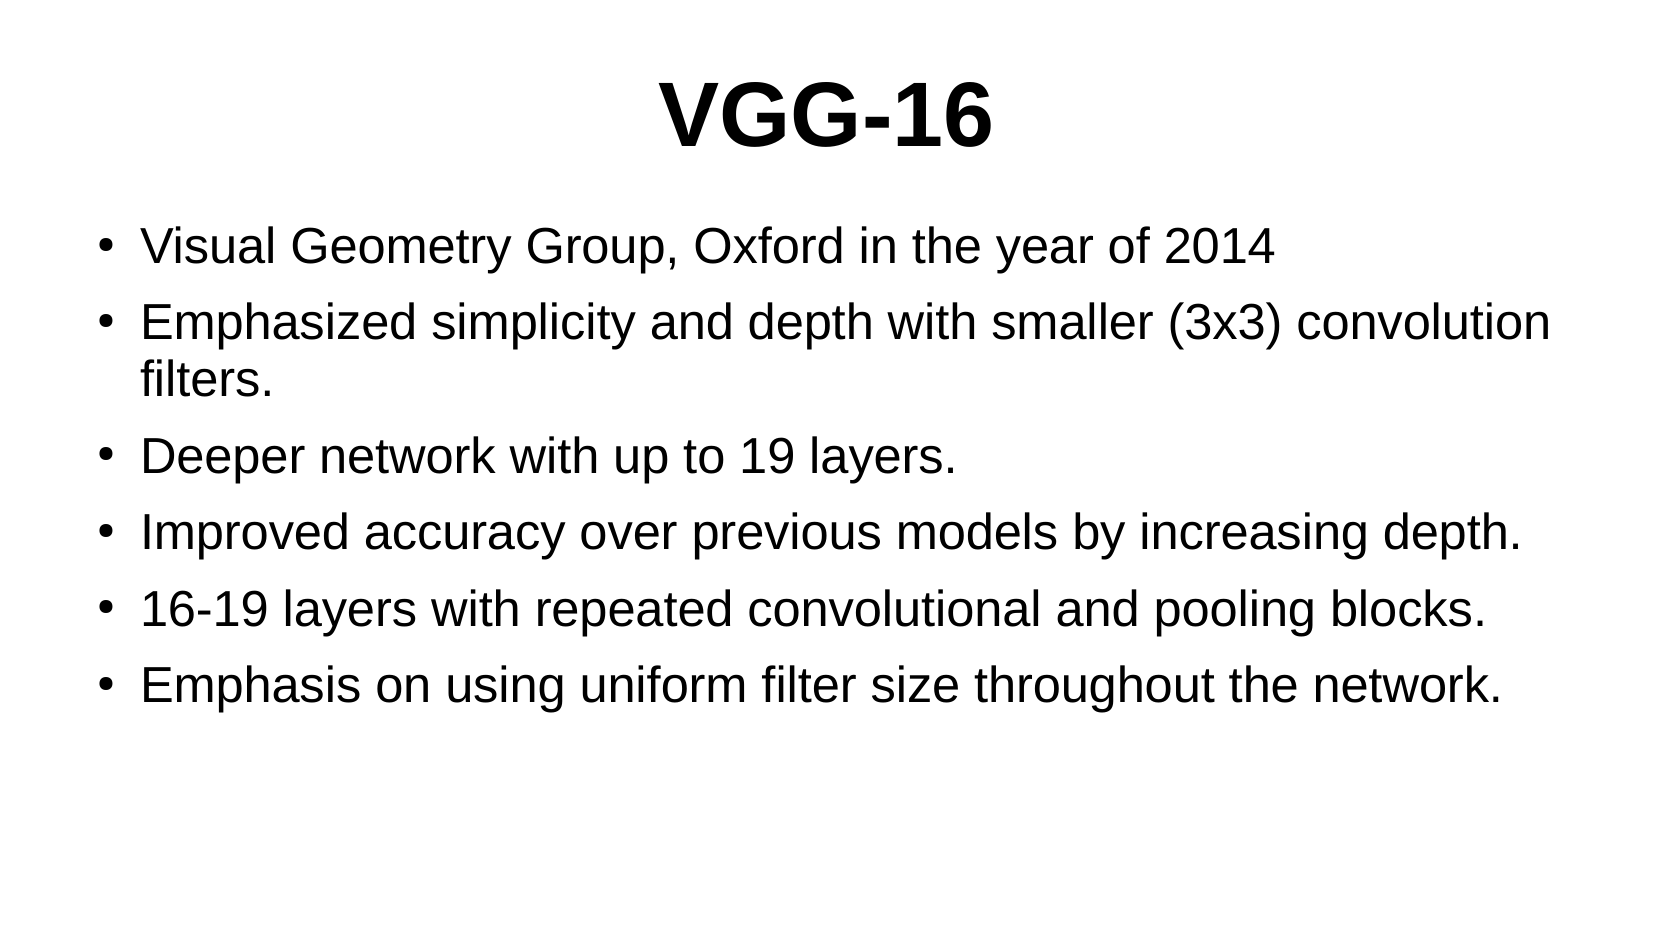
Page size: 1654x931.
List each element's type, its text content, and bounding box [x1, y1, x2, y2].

list Visual Geometry Group, Oxford in the year of 2014 Emphasized simplicity and depth with smaller (3x3) convolution filters. Deeper network with up to 19 layers. Improved accuracy over previous models by increasing depth. 16-19 layers with repeated convolutional and pooling blocks. Emphasis on using uniform filter size throughout the network. [82, 217, 1571, 758]
title VGG-16 [82, 37, 1571, 193]
